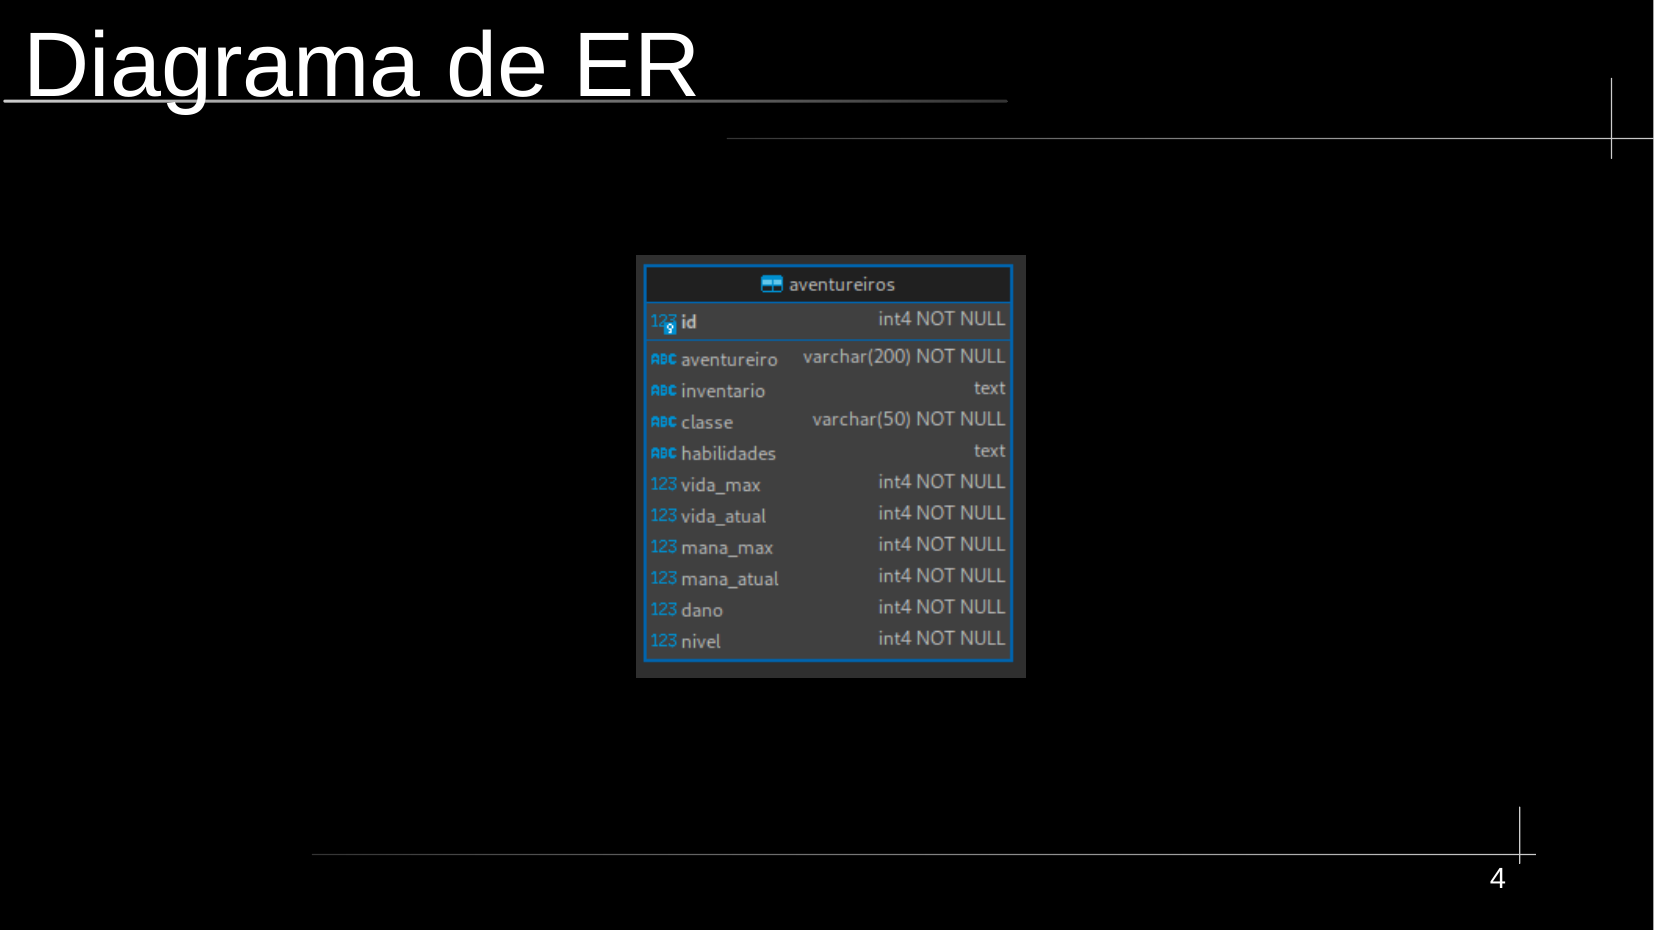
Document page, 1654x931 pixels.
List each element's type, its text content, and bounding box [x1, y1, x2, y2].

title Diagrama de ER [23, 11, 1589, 119]
picture [636, 255, 1026, 678]
